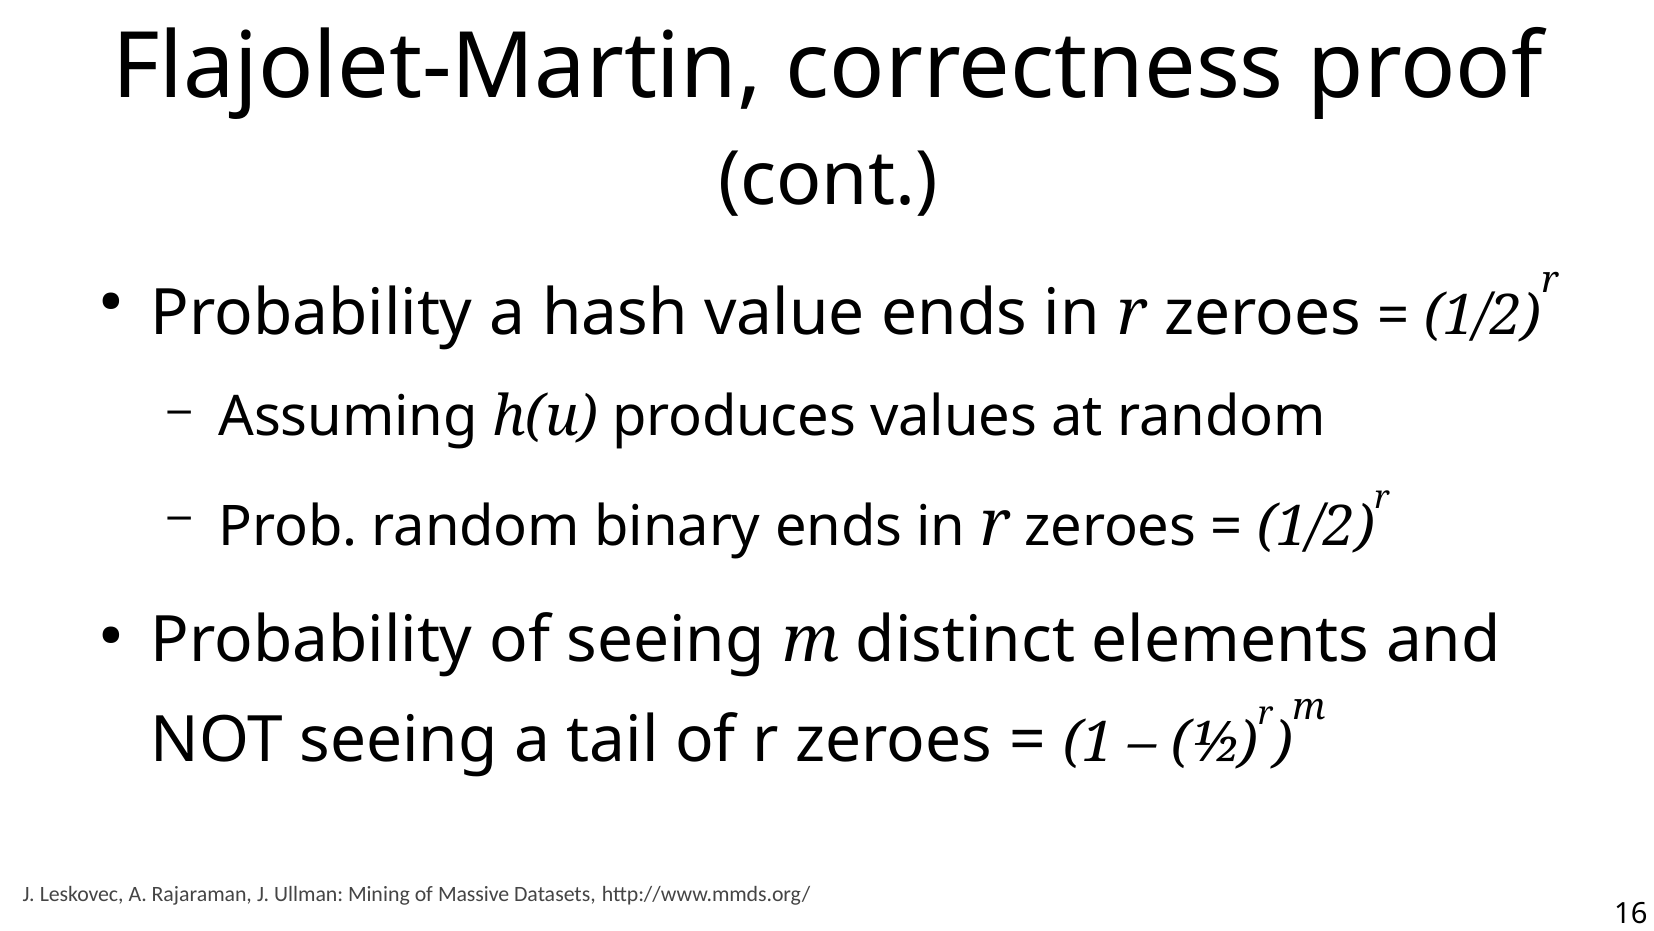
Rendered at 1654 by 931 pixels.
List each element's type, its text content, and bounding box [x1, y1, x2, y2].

text_box J. Leskovec, A. Rajaraman, J. Ullman: Mining of Massive Datasets, http://www.mmds.org/ [7, 877, 1116, 914]
title Flajolet-Martin, correctness proof (cont.) [2, 1, 1654, 226]
list Probability a hash value ends in r zeroes = (1/2)r Assuming h(u) produces values at random Prob. random binary ends in r zeroes = (1/2)r Probability of seeing m distinct elements and NOT seeing a tail of r zeroes = (1 – (½)r)m [82, 253, 1571, 793]
